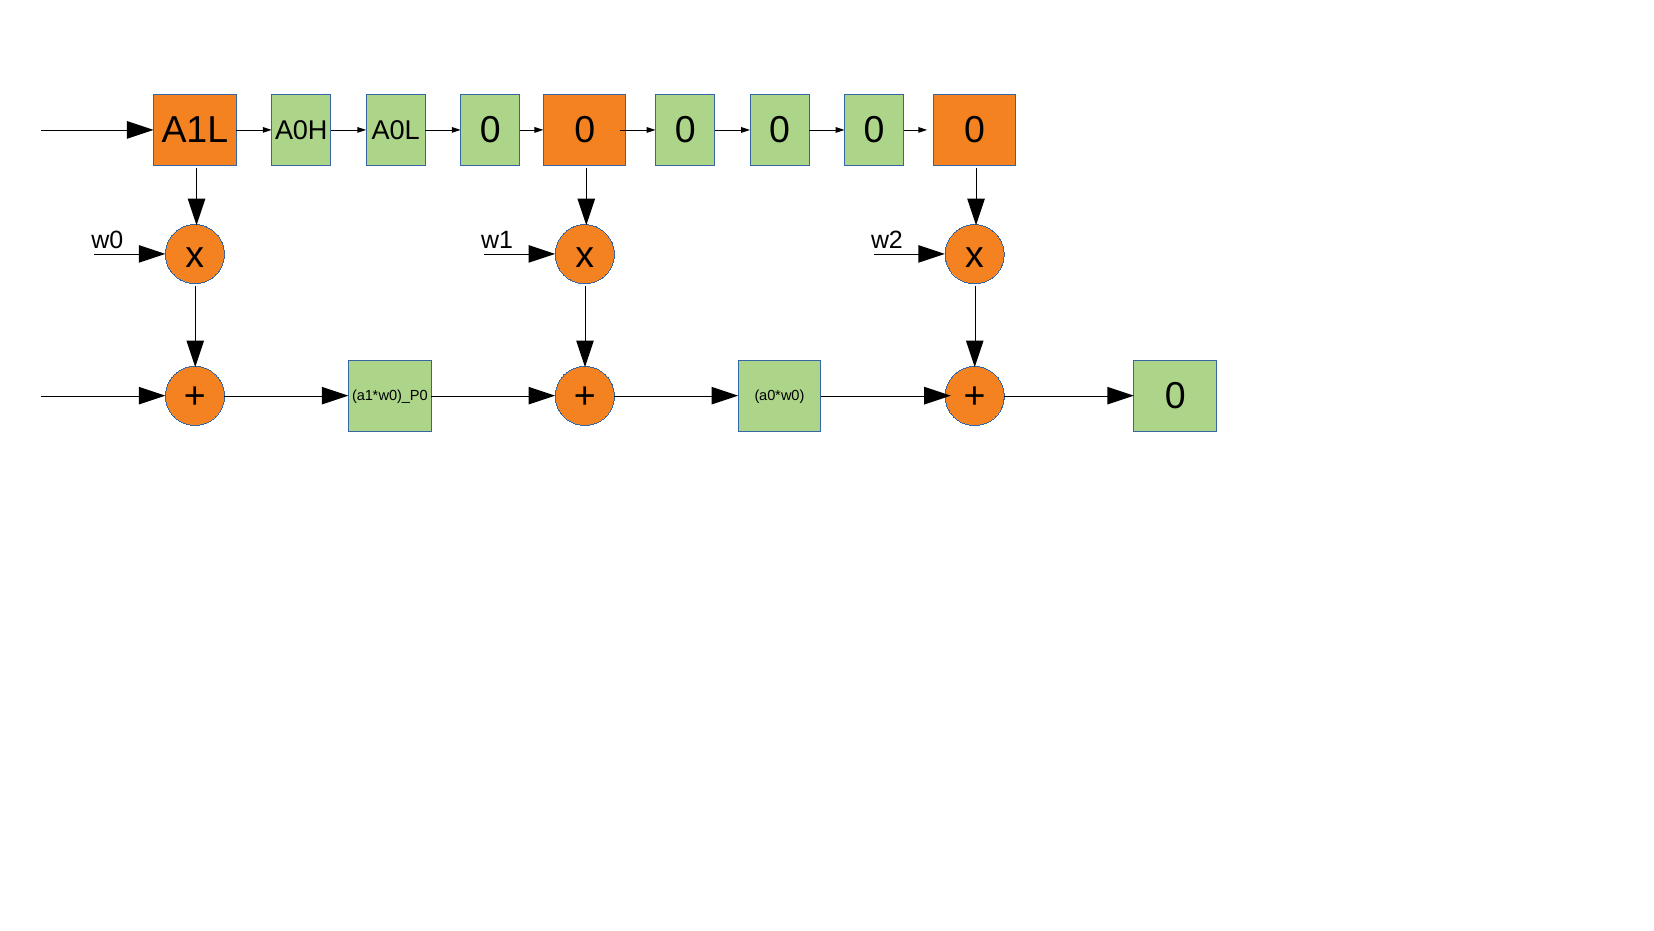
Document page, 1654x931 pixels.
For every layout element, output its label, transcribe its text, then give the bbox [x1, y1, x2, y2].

text_box 0 [1133, 360, 1217, 432]
text_box x [165, 224, 225, 284]
text_box 0 [543, 94, 626, 166]
text_box (a0*w0) [738, 360, 821, 432]
text_box x [945, 224, 1005, 284]
text_box w2 [856, 218, 918, 262]
text_box + [555, 366, 615, 426]
text_box 0 [750, 94, 810, 166]
text_box w1 [466, 218, 529, 262]
text_box + [165, 366, 225, 426]
text_box 0 [655, 94, 715, 166]
text_box (a1*w0)_P0 [348, 360, 432, 432]
text_box A0L [366, 94, 426, 166]
text_box w0 [76, 218, 139, 262]
text_box A0H [271, 94, 331, 166]
text_box A1L [153, 94, 237, 166]
text_box x [555, 224, 615, 284]
text_box 0 [844, 94, 904, 166]
text_box 0 [933, 94, 1016, 166]
text_box 0 [460, 94, 520, 166]
text_box + [945, 366, 1005, 426]
